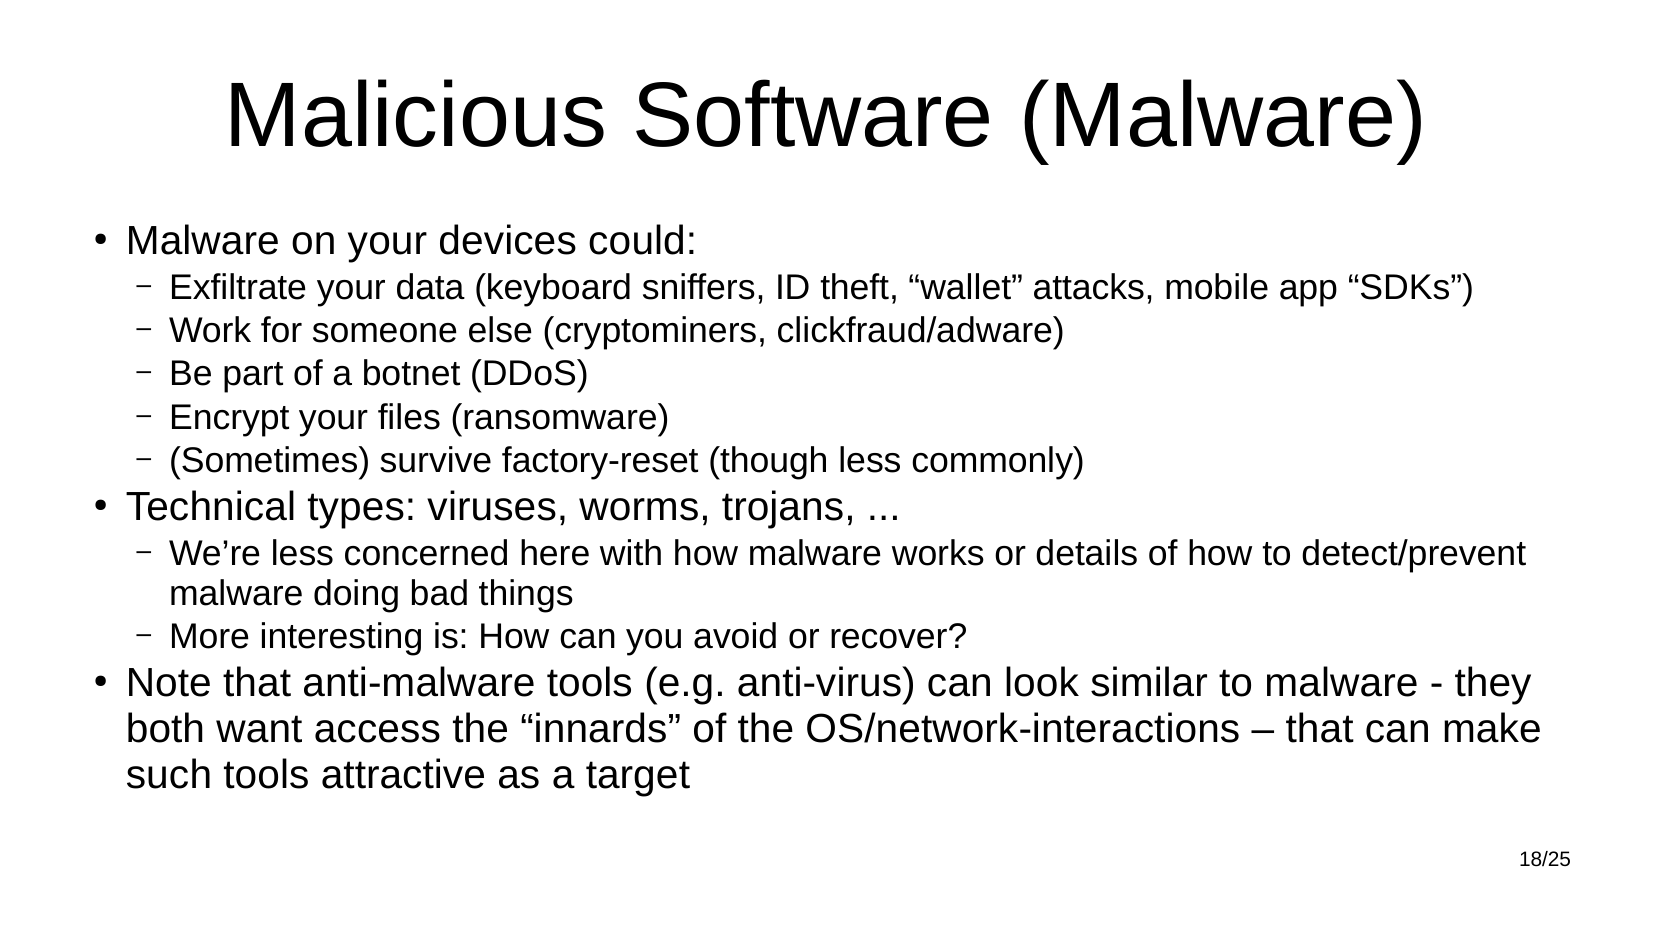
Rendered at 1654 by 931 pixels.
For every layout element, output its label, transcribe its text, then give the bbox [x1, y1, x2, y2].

title Malicious Software (Malware) [82, 37, 1571, 193]
list Malware on your devices could: Exfiltrate your data (keyboard sniffers, ID theft, “wallet” attacks, mobile app “SDKs”) Work for someone else (cryptominers, clickfraud/adware) Be part of a botnet (DDoS) Encrypt your files (ransomware) (Sometimes) survive factory-reset (though less commonly) Technical types: viruses, worms, trojans, ... We’re less concerned here with how malware works or details of how to detect/prevent malware doing bad things More interesting is: How can you avoid or recover? Note that anti-malware tools (e.g. anti-virus) can look similar to malware - they both want access the “innards” of the OS/network-interactions – that can make such tools attractive as a target [82, 217, 1571, 803]
